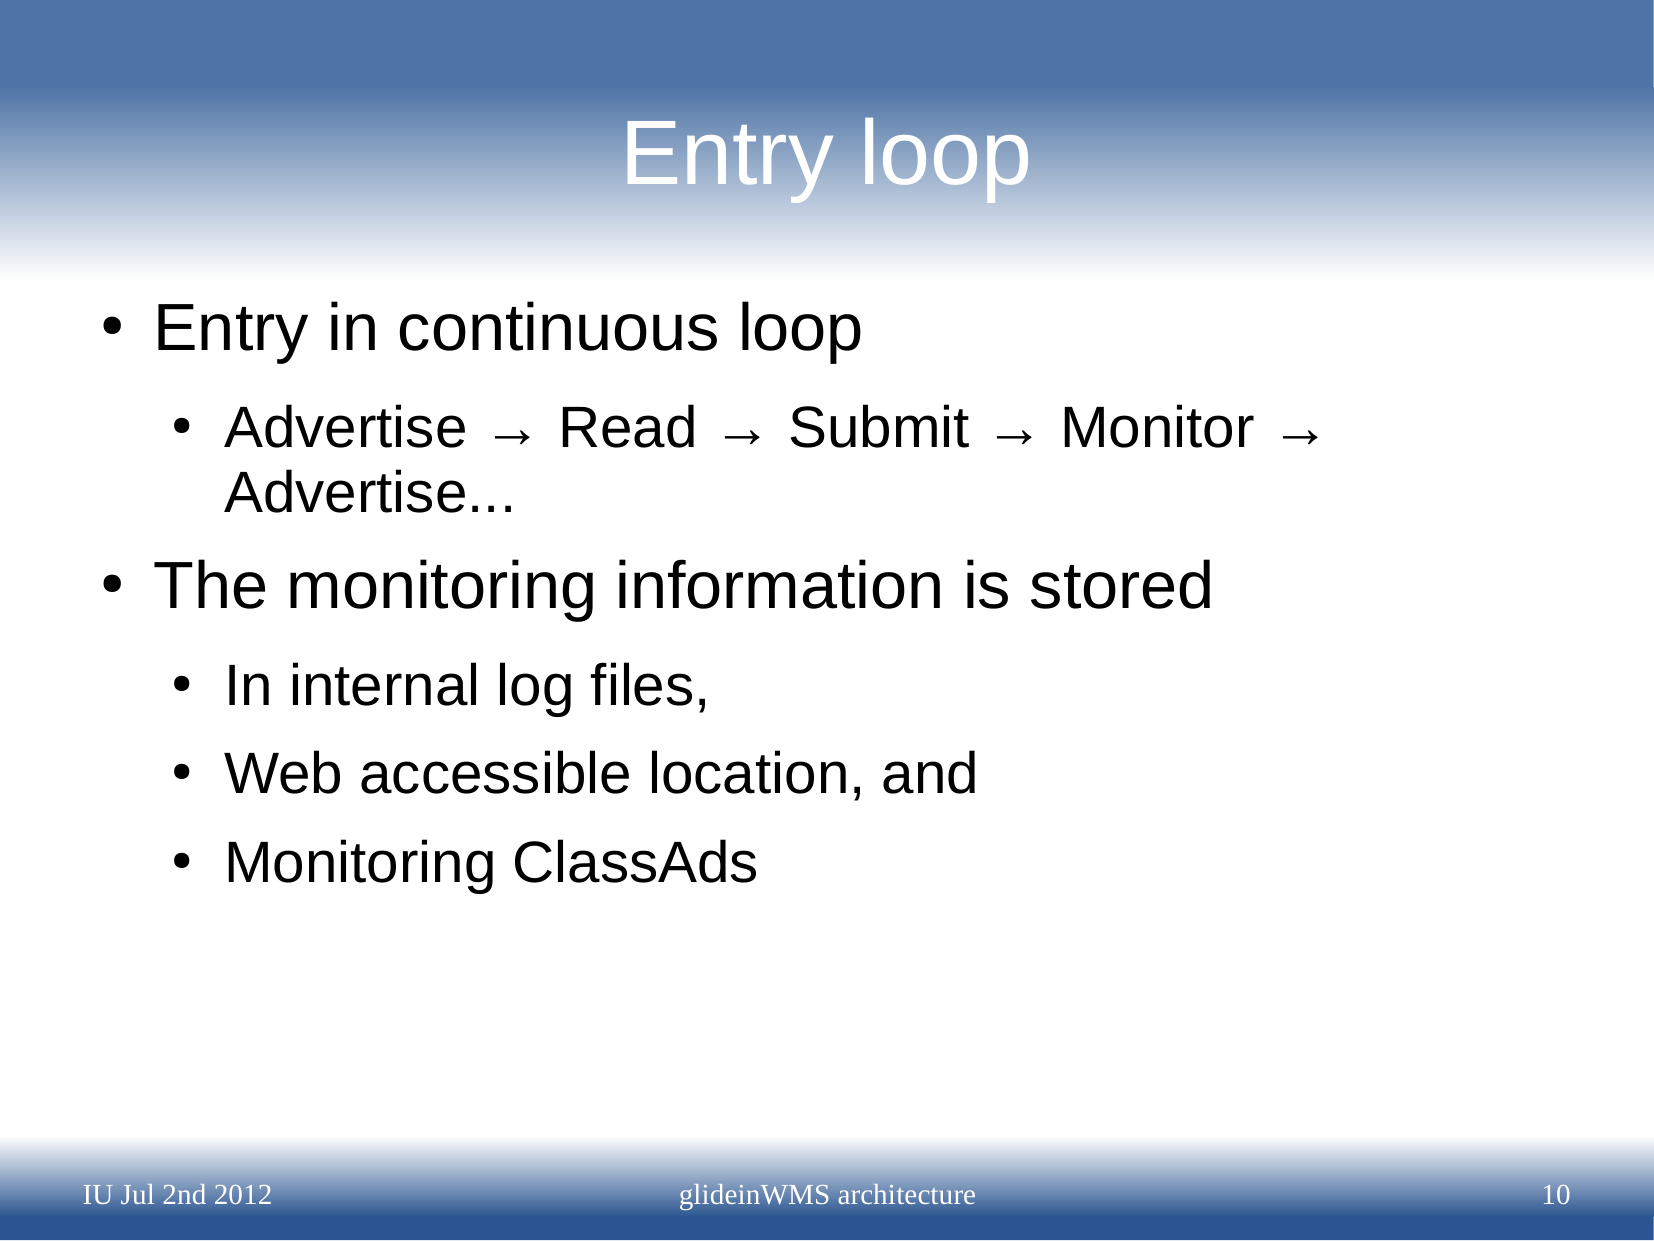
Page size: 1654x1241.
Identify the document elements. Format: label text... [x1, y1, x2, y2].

title Entry loop [82, 49, 1571, 257]
list Entry in continuous loop Advertise → Read → Submit → Monitor → Advertise... The monitoring information is stored In internal log files, Web accessible location, and Monitoring ClassAds [82, 290, 1571, 1109]
